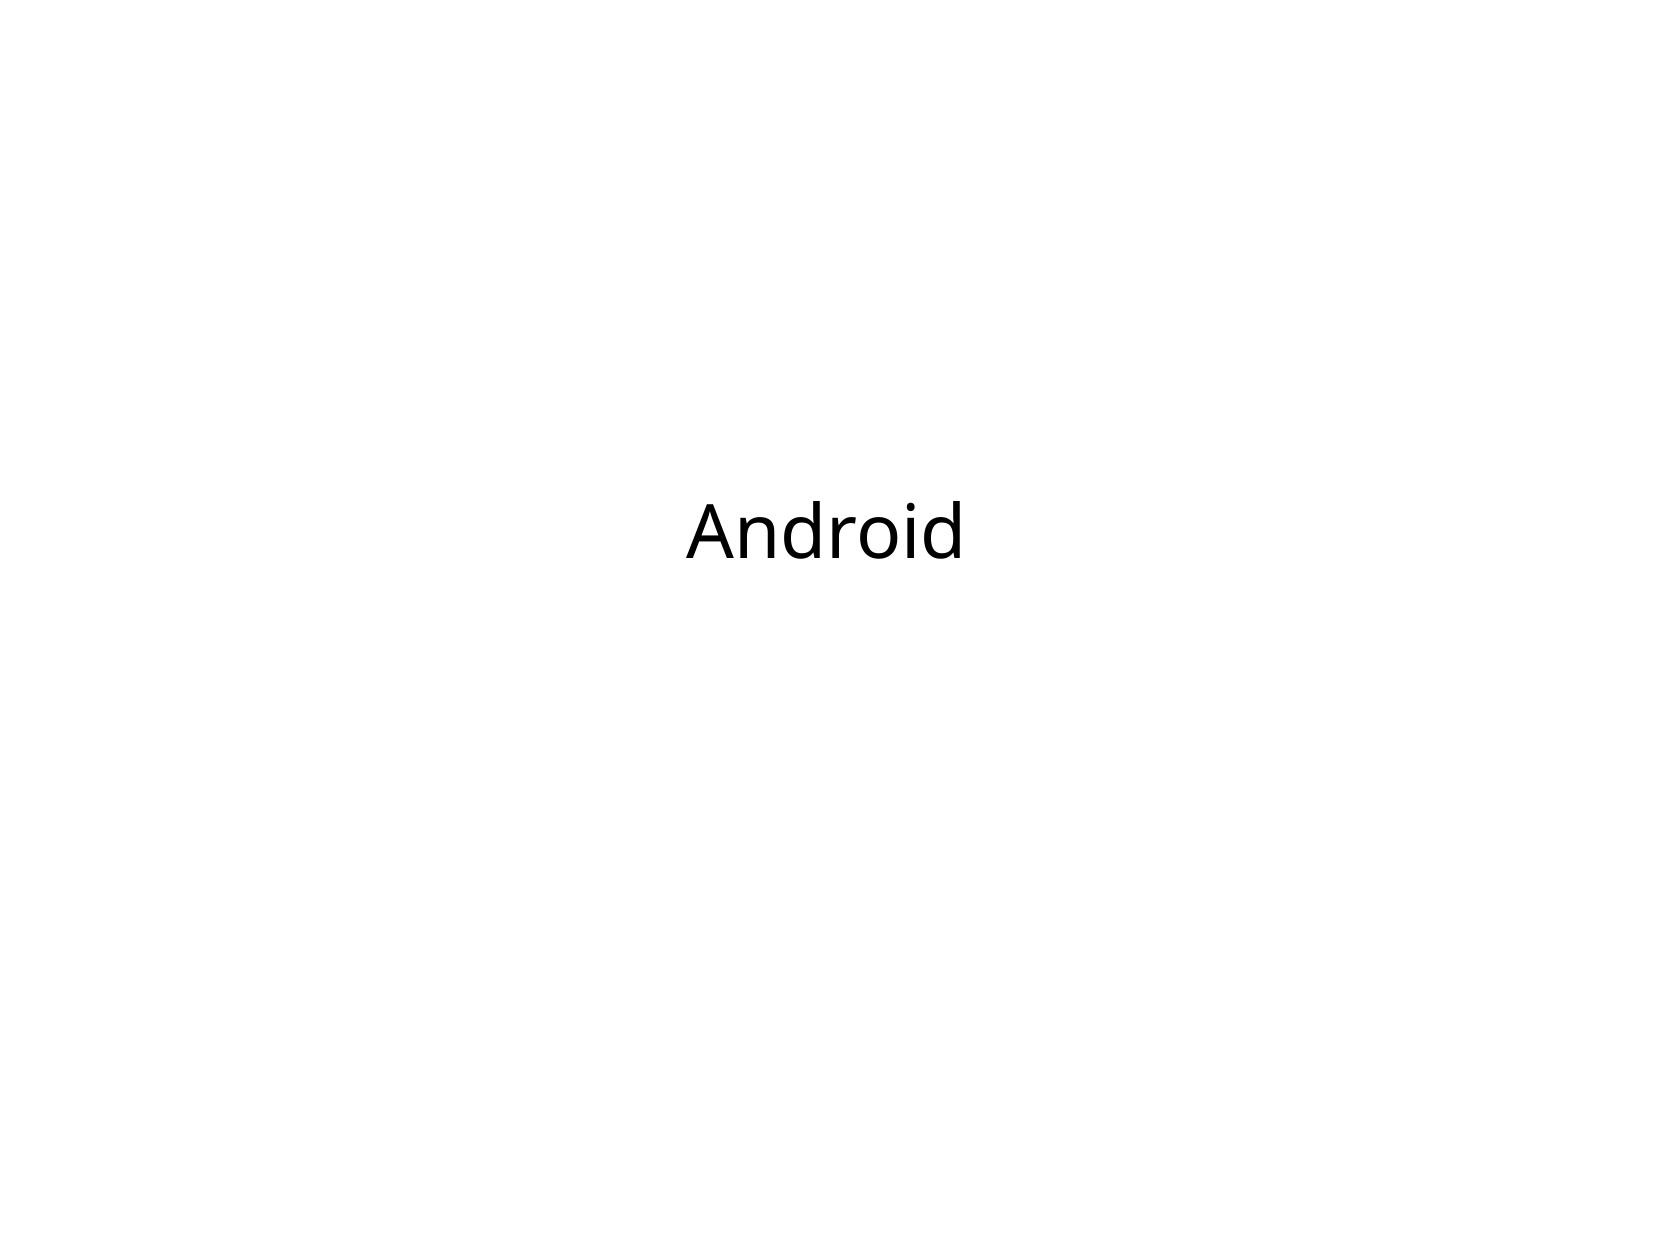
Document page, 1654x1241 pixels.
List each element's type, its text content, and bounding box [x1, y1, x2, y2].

subtitle Android [82, 49, 1571, 1010]
